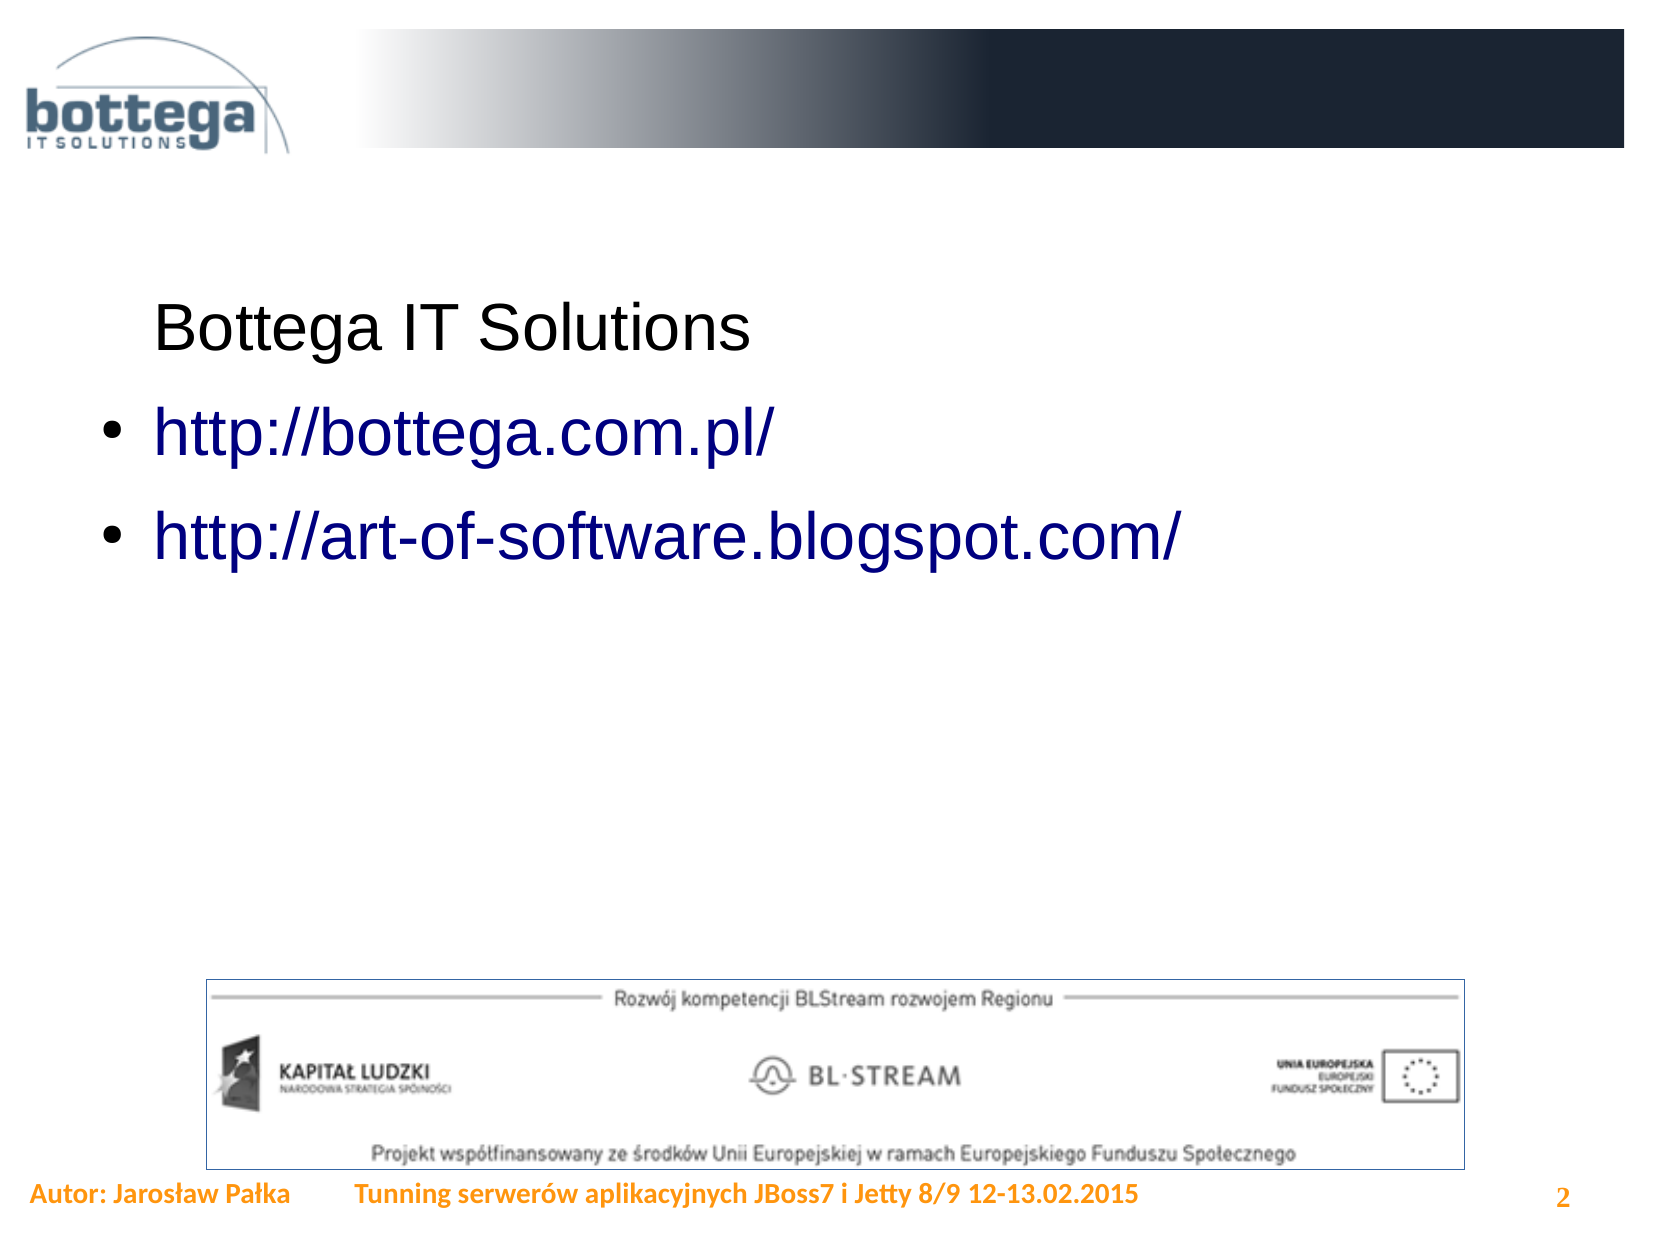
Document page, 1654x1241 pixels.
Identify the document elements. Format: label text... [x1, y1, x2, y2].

picture [207, 1109, 1464, 1169]
list Bottega IT Solutions http://bottega.com.pl/ http://art-of-software.blogspot.com/ [82, 290, 1571, 1109]
picture [17, 29, 296, 160]
